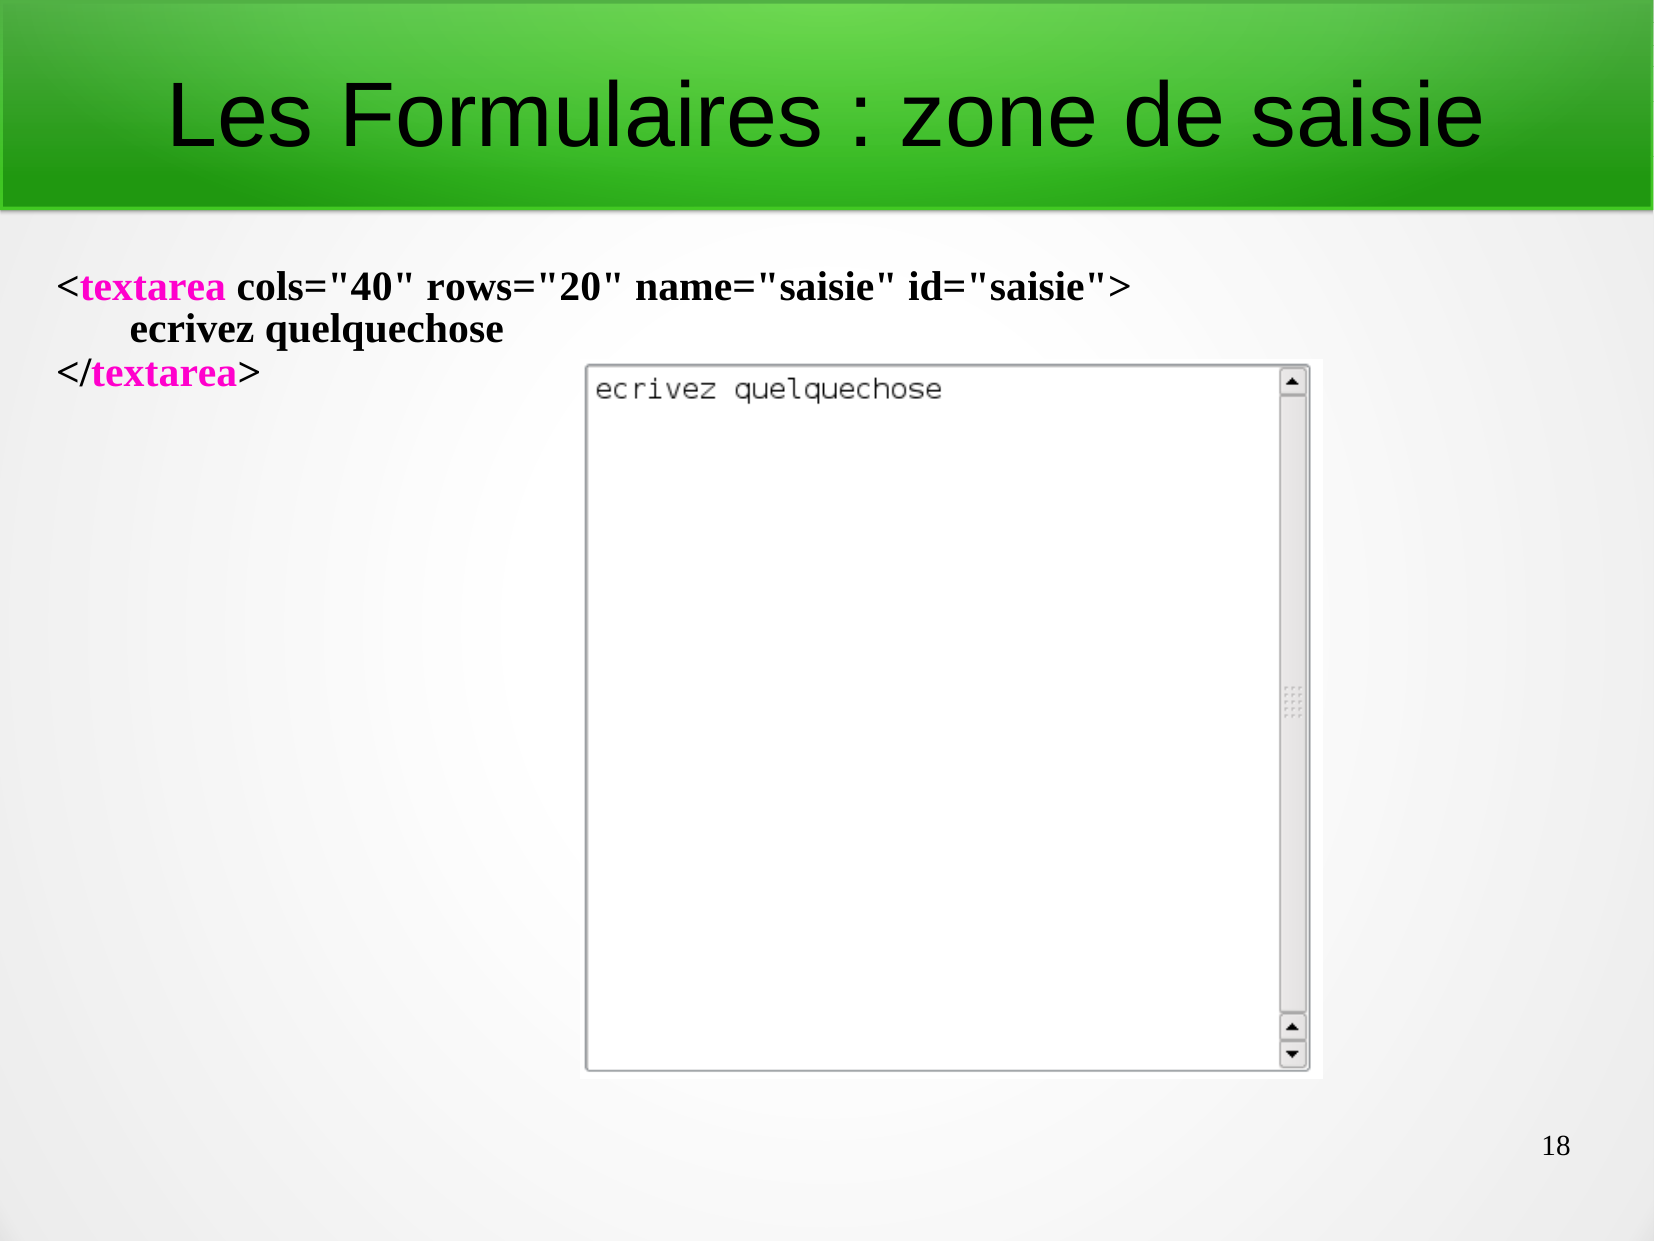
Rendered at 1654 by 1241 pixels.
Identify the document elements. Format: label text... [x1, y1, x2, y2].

text_box <textarea cols="40" rows="20" name="saisie" id="saisie"> ecrivez quelquechose </textarea> [55, 265, 1624, 1188]
title Les Formulaires : zone de saisie [82, 47, 1571, 189]
picture [580, 359, 1323, 1079]
